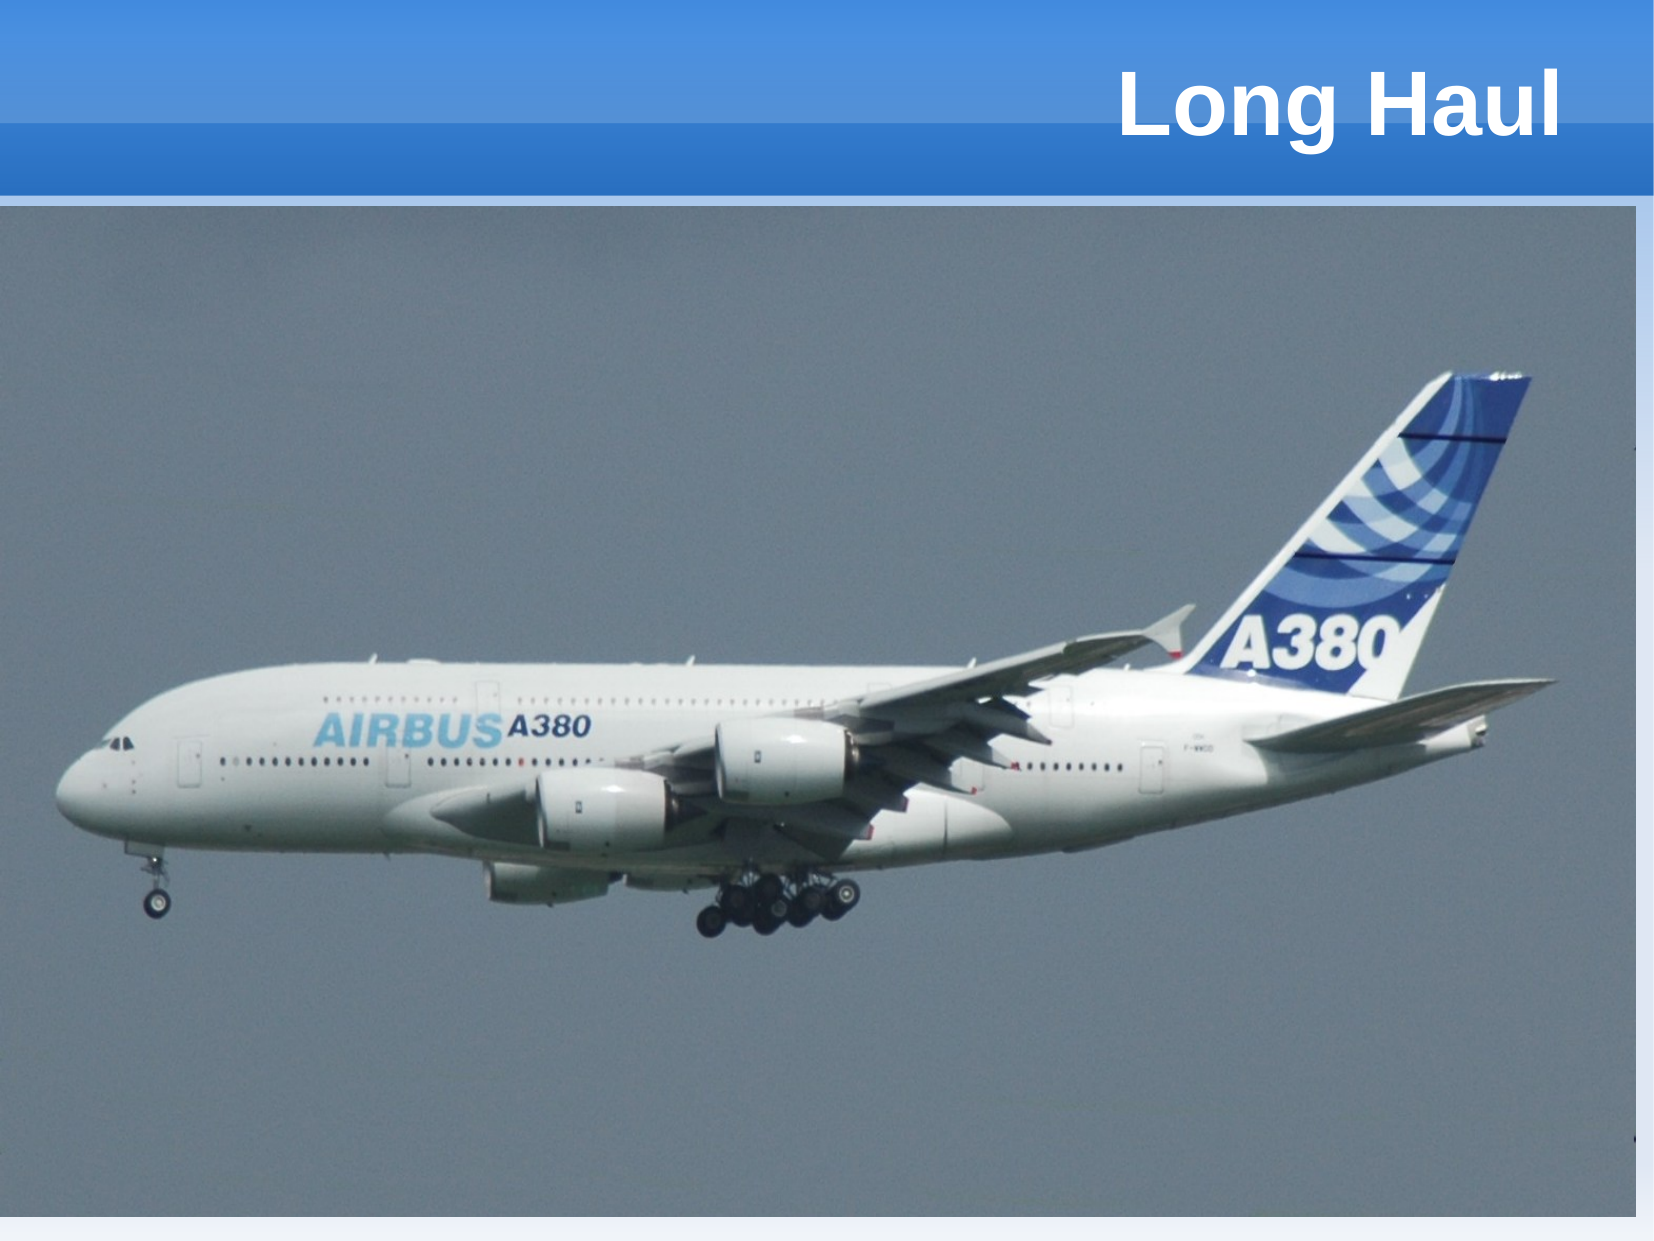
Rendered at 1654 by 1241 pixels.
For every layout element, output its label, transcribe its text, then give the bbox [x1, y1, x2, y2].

title Long Haul [76, 0, 1565, 208]
picture [0, 0, 1654, 1241]
